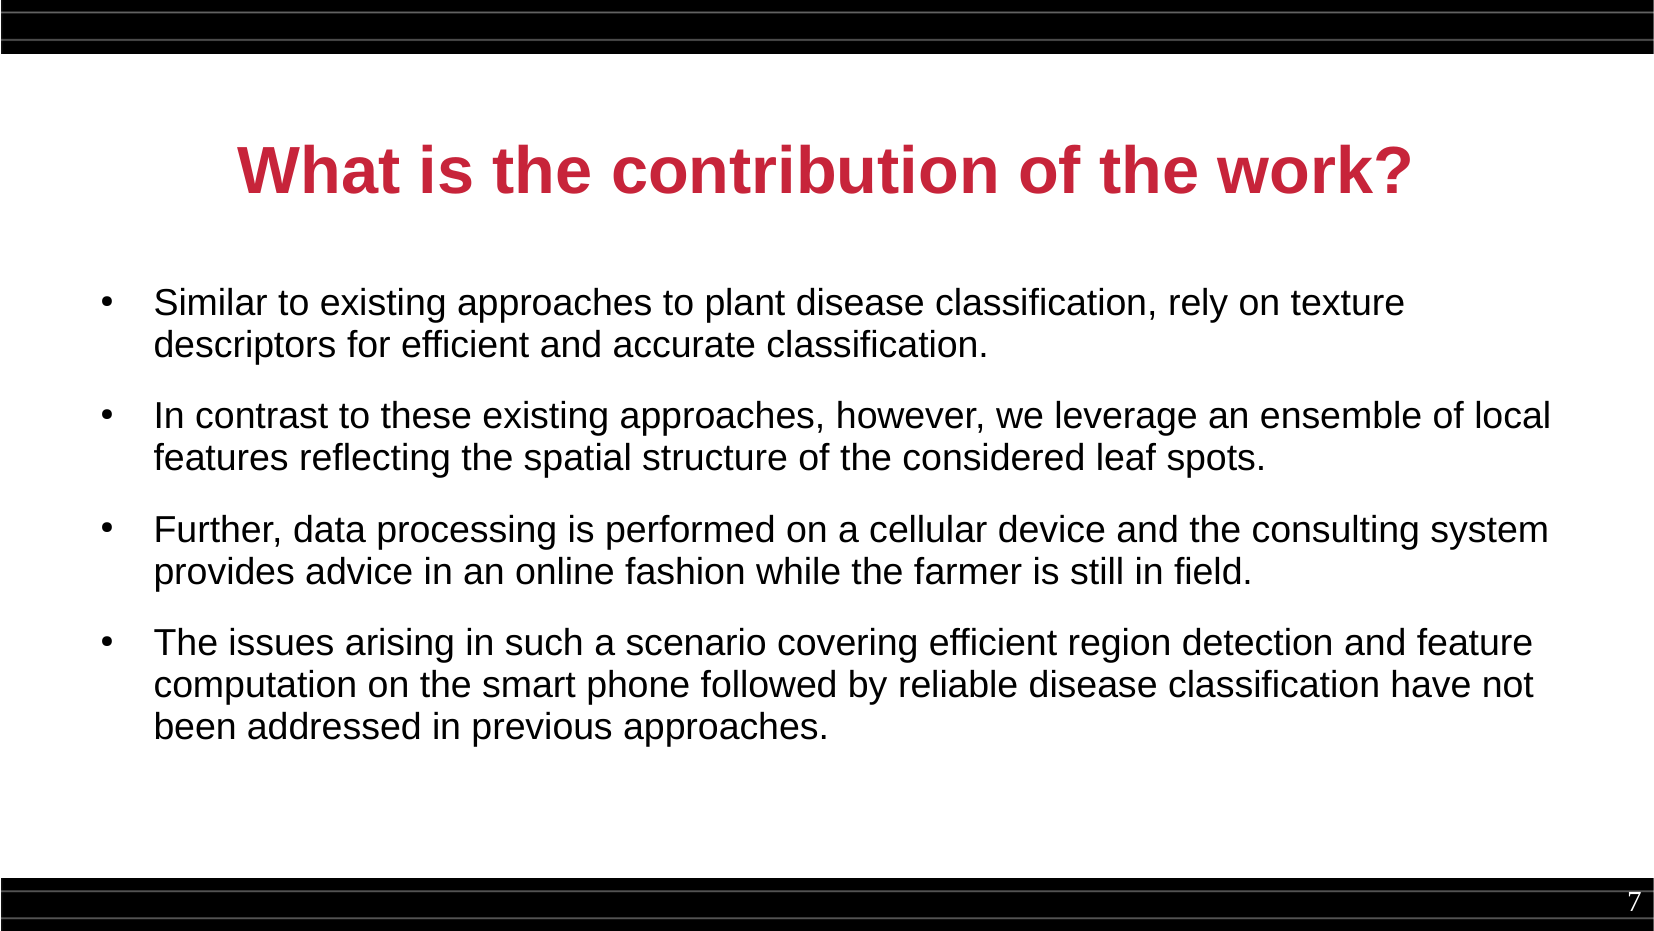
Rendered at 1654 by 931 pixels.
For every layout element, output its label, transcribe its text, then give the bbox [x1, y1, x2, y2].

list Similar to existing approaches to plant disease classification, rely on texture descriptors for efficient and accurate classification. In contrast to these existing approaches, however, we leverage an ensemble of local features reflecting the spatial structure of the considered leaf spots. Further, data processing is performed on a cellular device and the consulting system provides advice in an online fashion while the farmer is still in field. The issues arising in such a scenario covering efficient region detection and feature computation on the smart phone followed by reliable disease classification have not been addressed in previous approaches. [82, 271, 1571, 758]
picture [1, 0, 1654, 54]
title What is the contribution of the work? [82, 92, 1571, 249]
picture [1, 878, 1654, 931]
